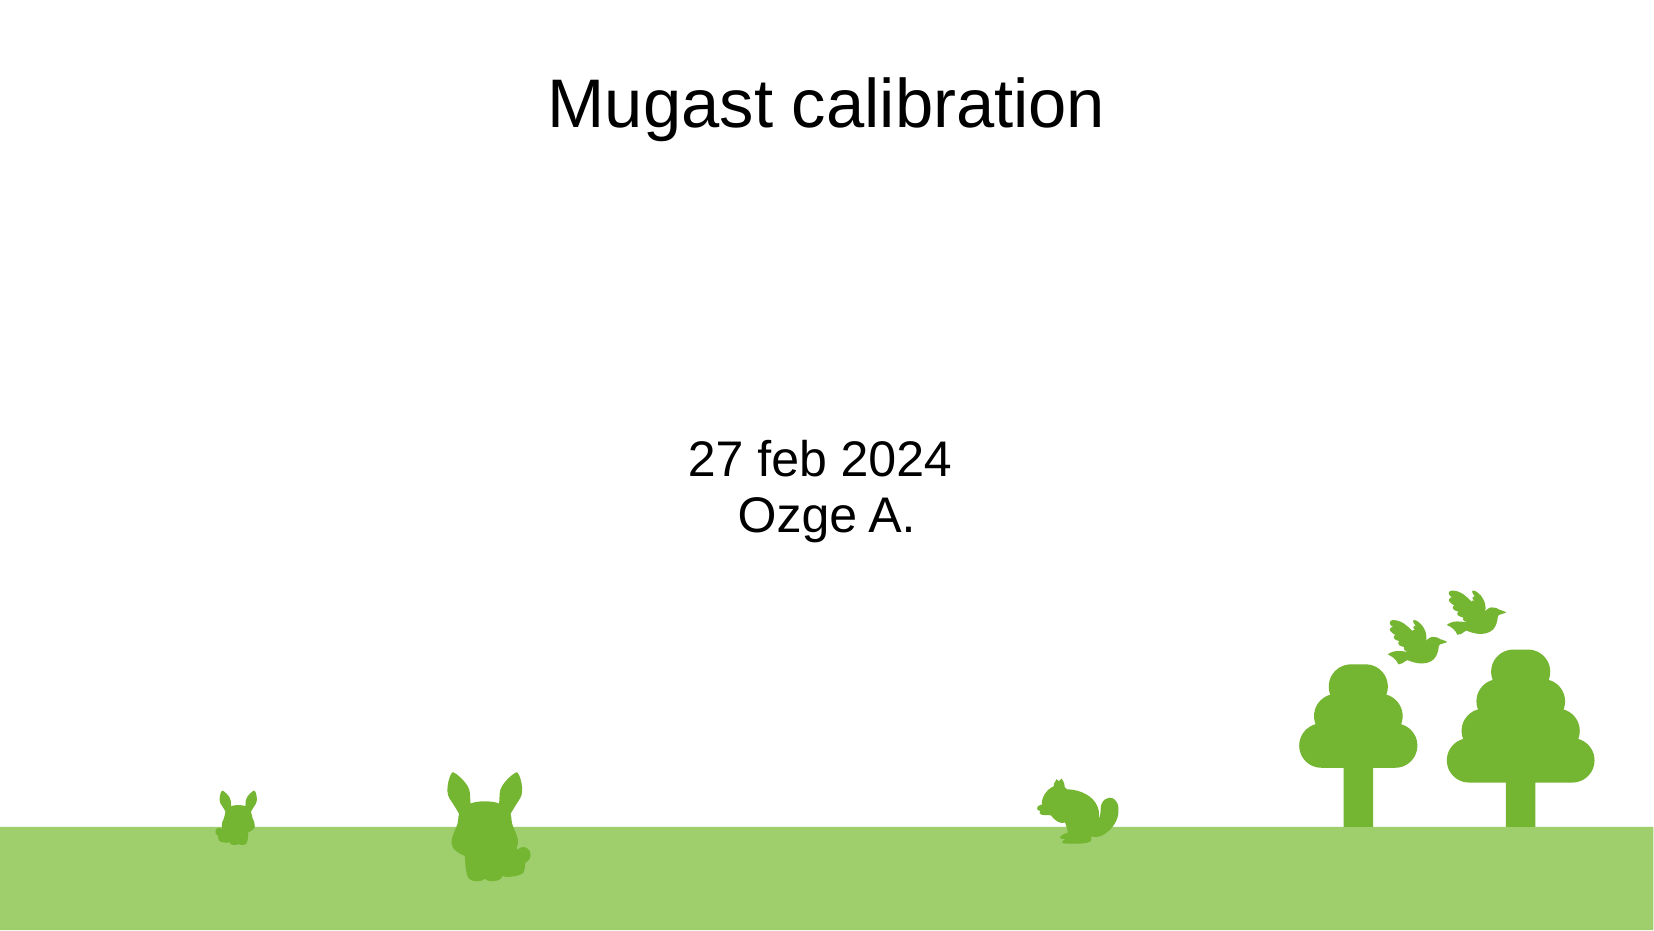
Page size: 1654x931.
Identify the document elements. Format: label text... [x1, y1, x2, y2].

title Mugast calibration [88, 29, 1565, 178]
subtitle 27 feb 2024 Ozge A. [88, 206, 1565, 768]
